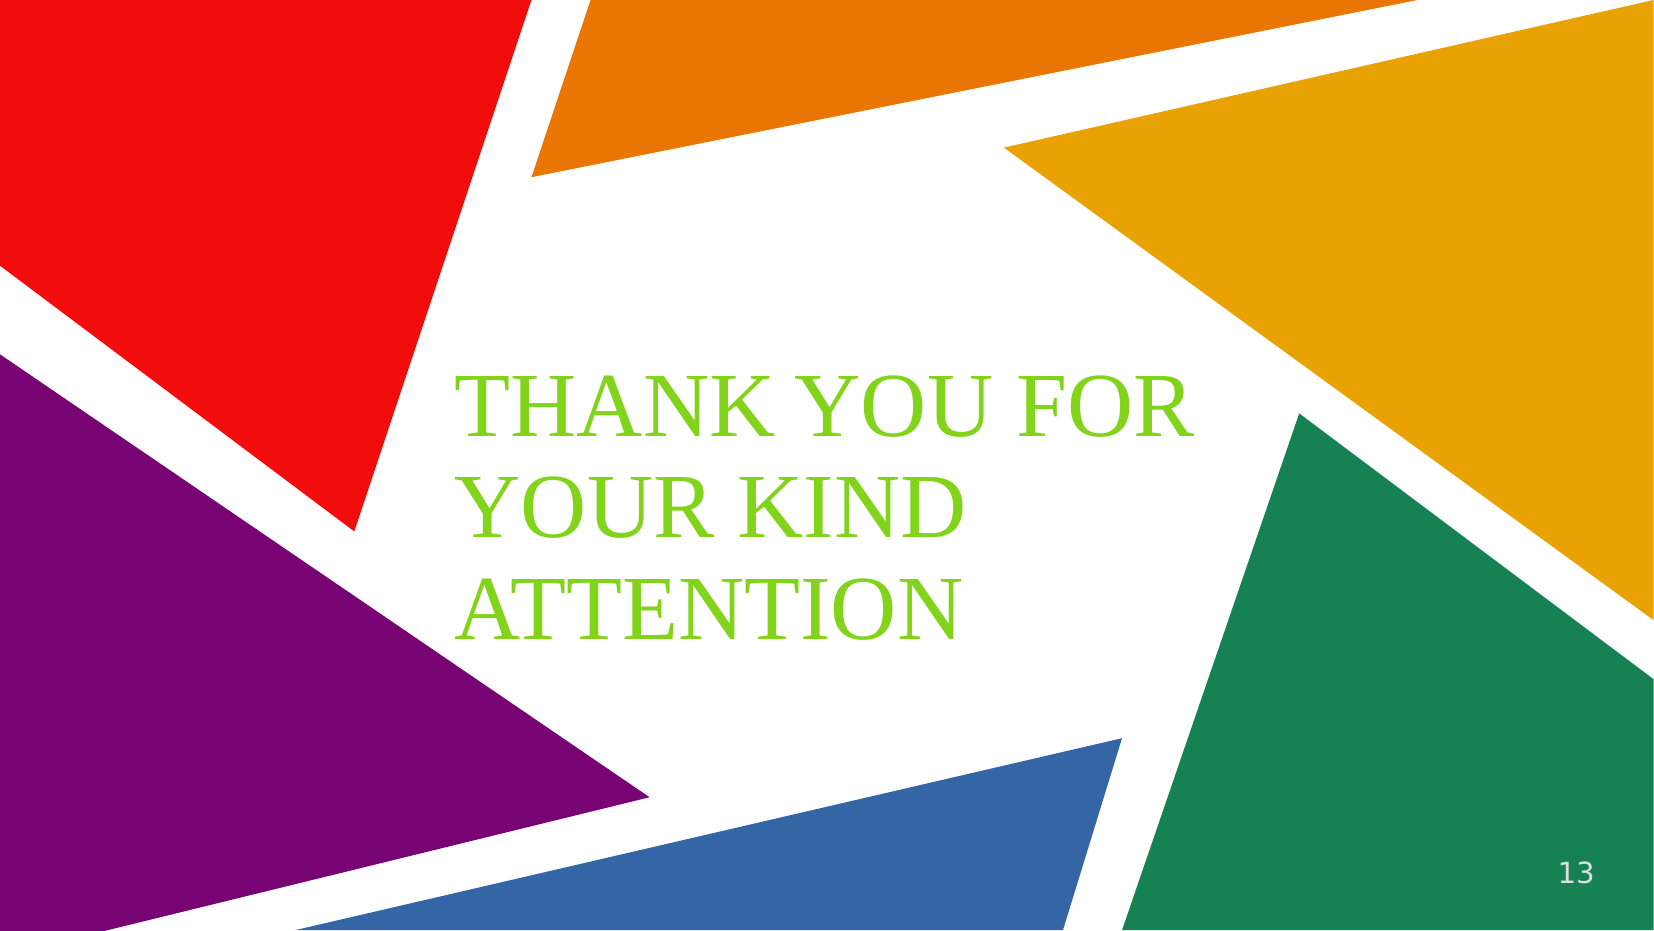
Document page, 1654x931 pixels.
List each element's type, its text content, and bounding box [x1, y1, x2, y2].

list THANK YOU FOR YOUR KIND ATTENTION [383, 354, 1270, 768]
